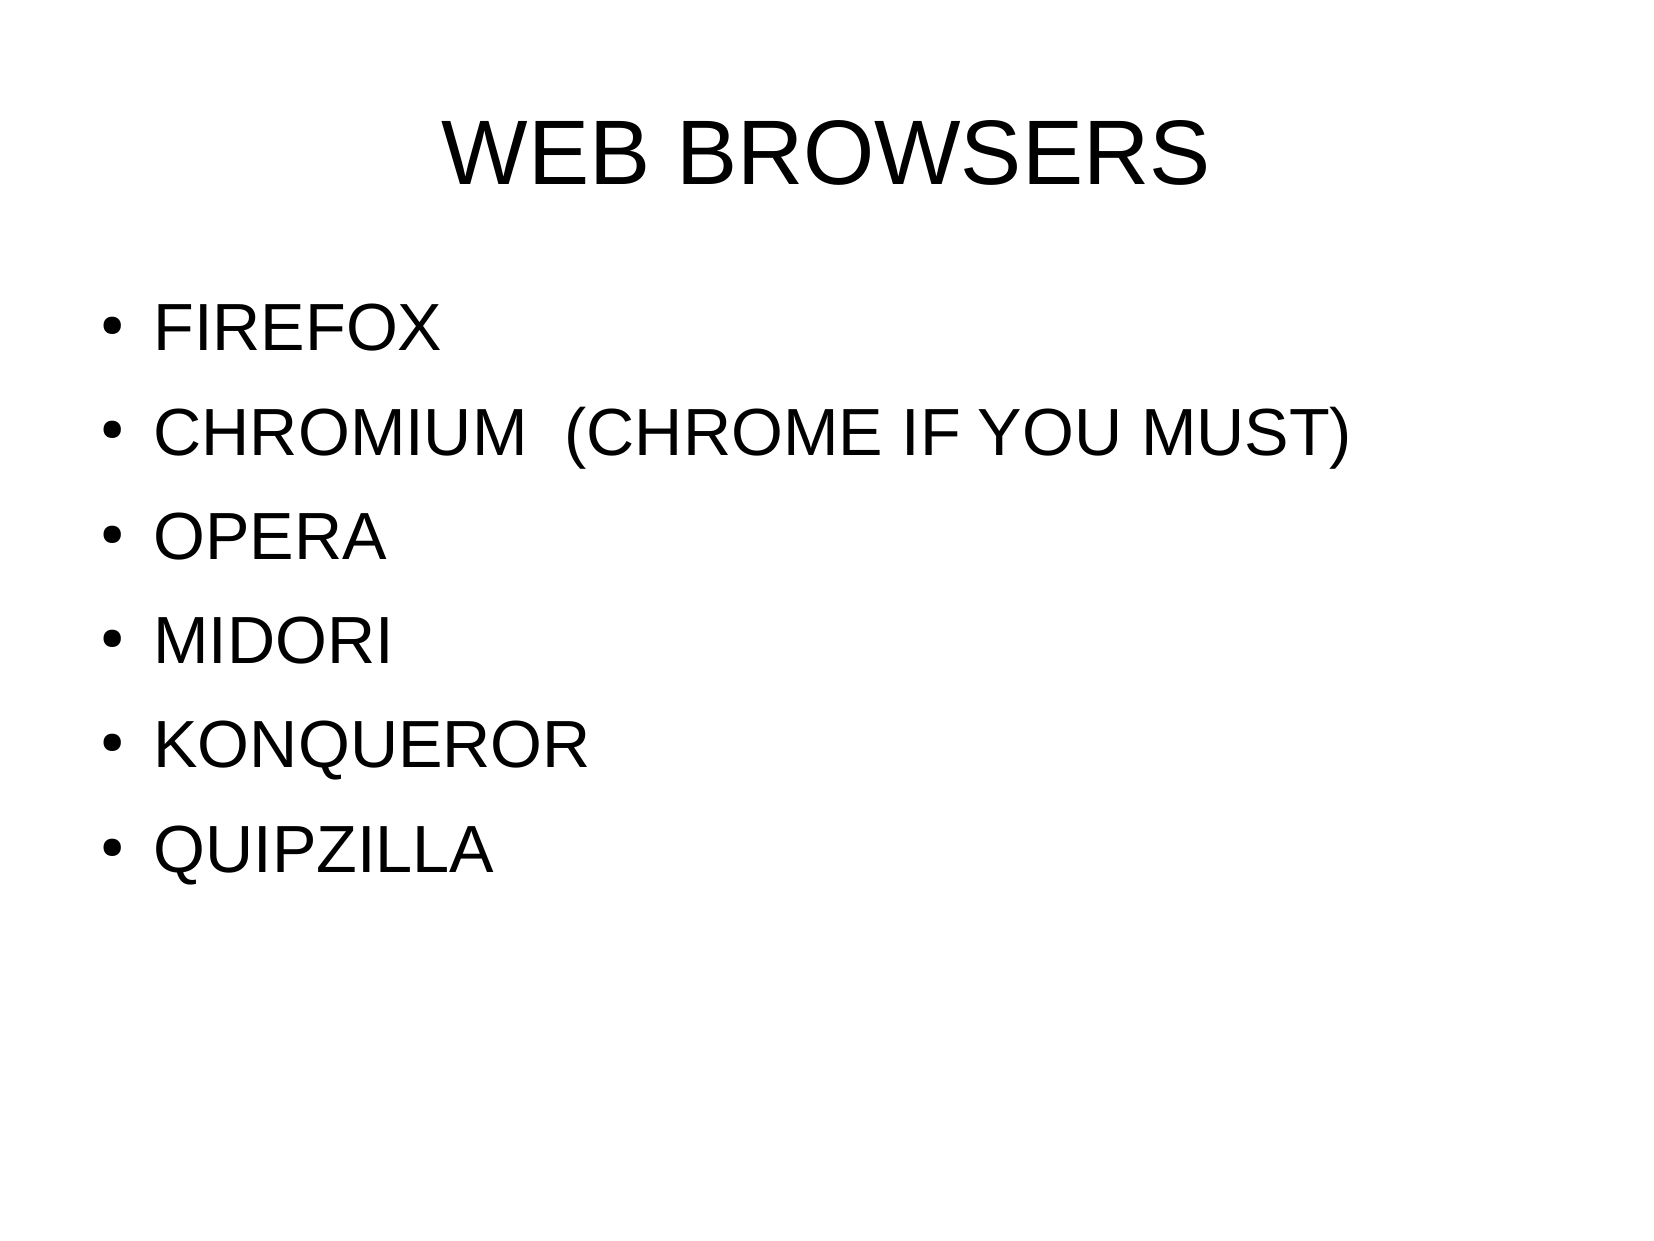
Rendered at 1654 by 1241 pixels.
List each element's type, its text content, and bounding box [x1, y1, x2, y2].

list FIREFOX CHROMIUM (CHROME IF YOU MUST) OPERA MIDORI KONQUEROR QUIPZILLA [82, 290, 1571, 1010]
title WEB BROWSERS [82, 49, 1571, 257]
